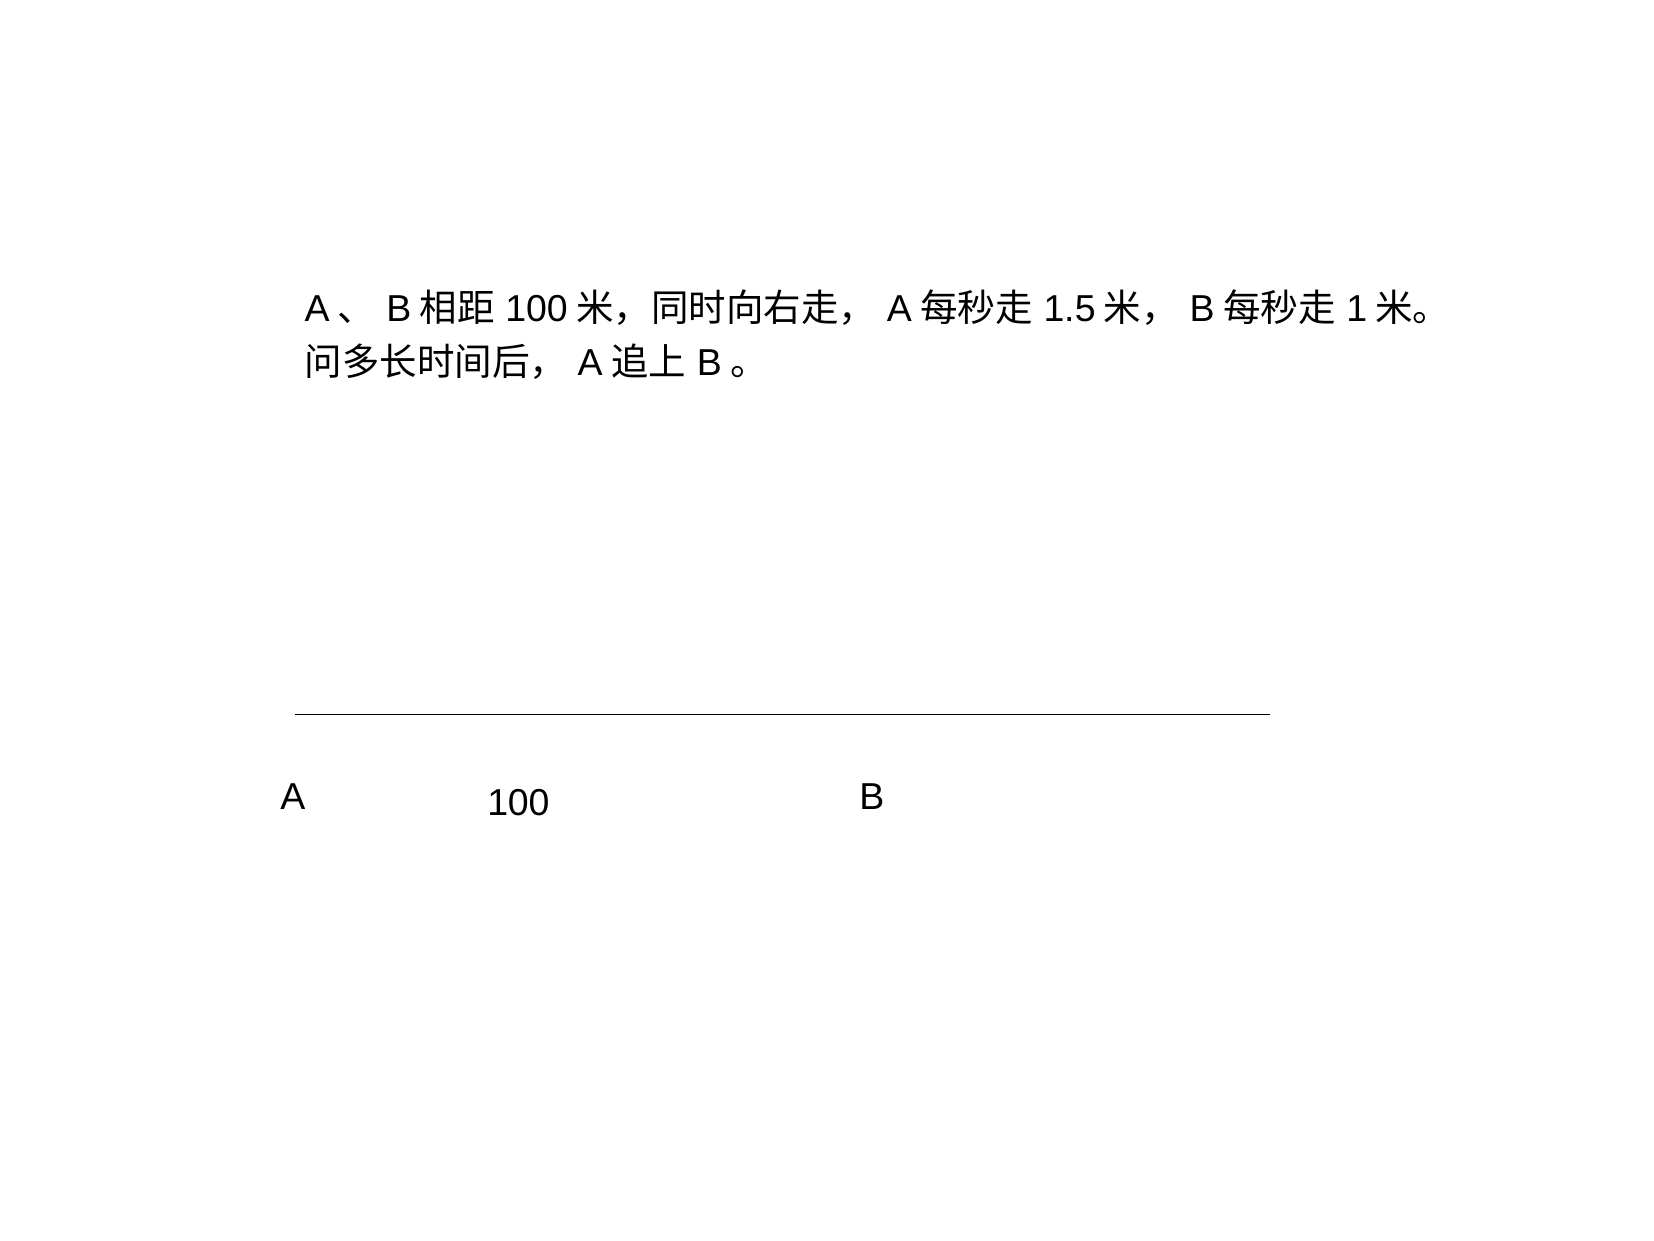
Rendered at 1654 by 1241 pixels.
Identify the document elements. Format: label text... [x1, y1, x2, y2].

text_box B [844, 768, 900, 826]
text_box 100 [472, 773, 565, 831]
text_box A、B相距100米，同时向右走，A每秒走1.5米，B每秒走1米。 问多长时间后，A追上B。 [289, 270, 1348, 370]
text_box A [265, 768, 321, 825]
